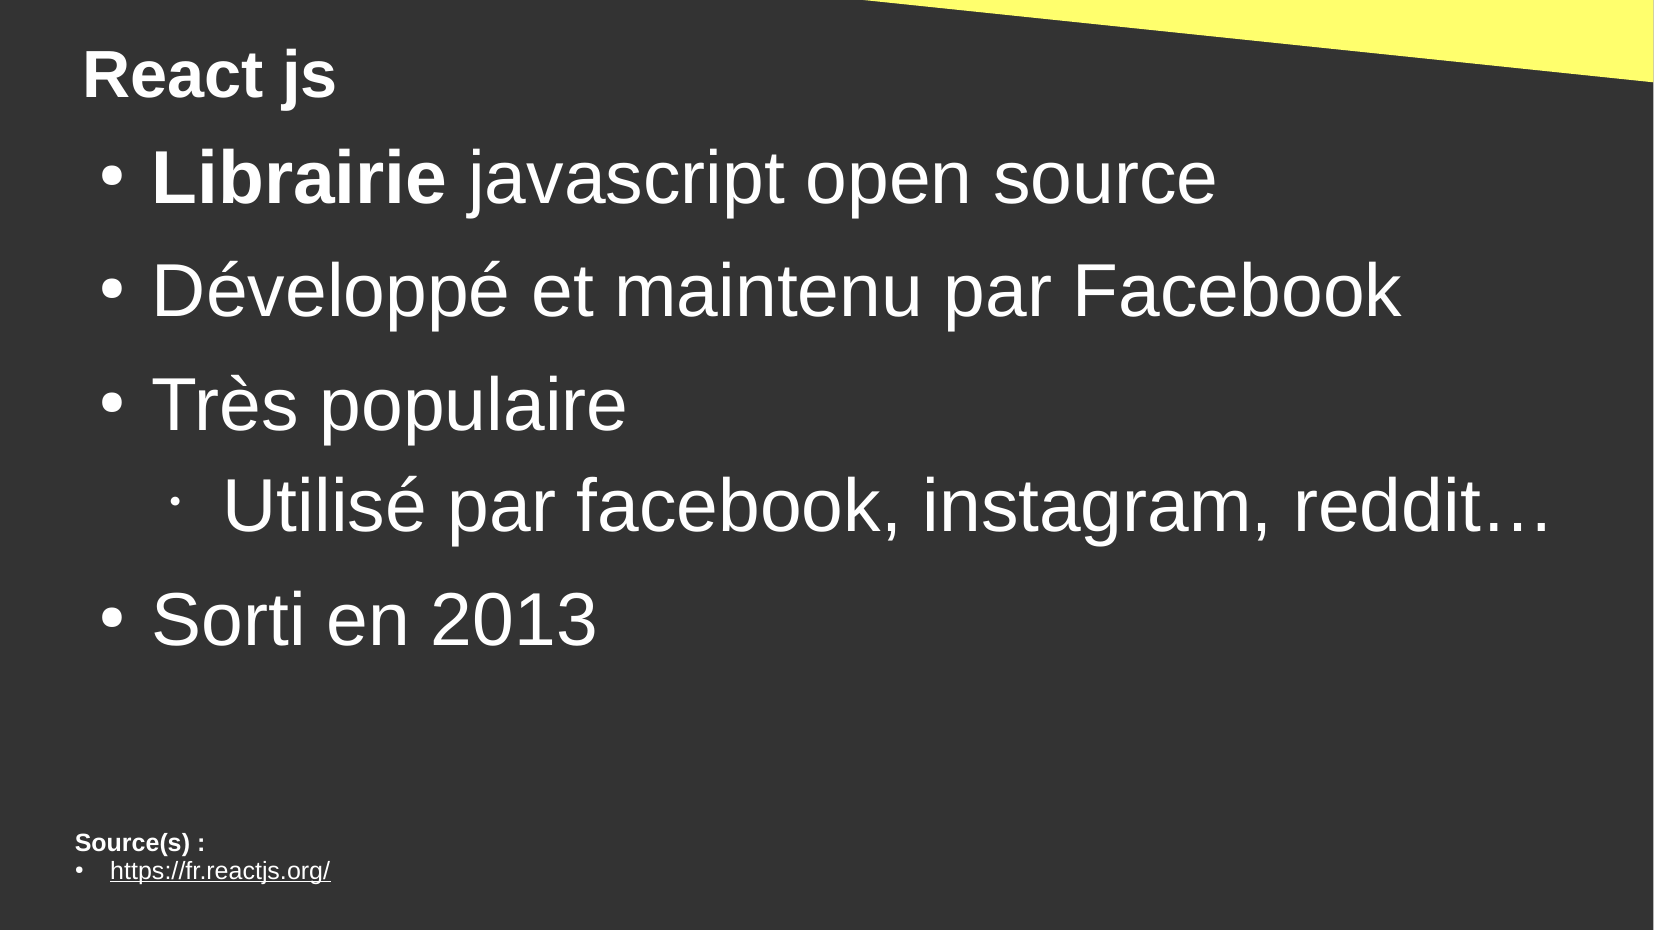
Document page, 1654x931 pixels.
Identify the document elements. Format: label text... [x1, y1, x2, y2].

text_box [863, 0, 1654, 83]
list Librairie javascript open source Développé et maintenu par Facebook Très populaire Utilisé par facebook, instagram, reddit… Sorti en 2013 [80, 135, 1619, 721]
text_box Source(s) : https://fr.reactjs.org/ [59, 821, 1546, 906]
title React js [82, 37, 1571, 114]
